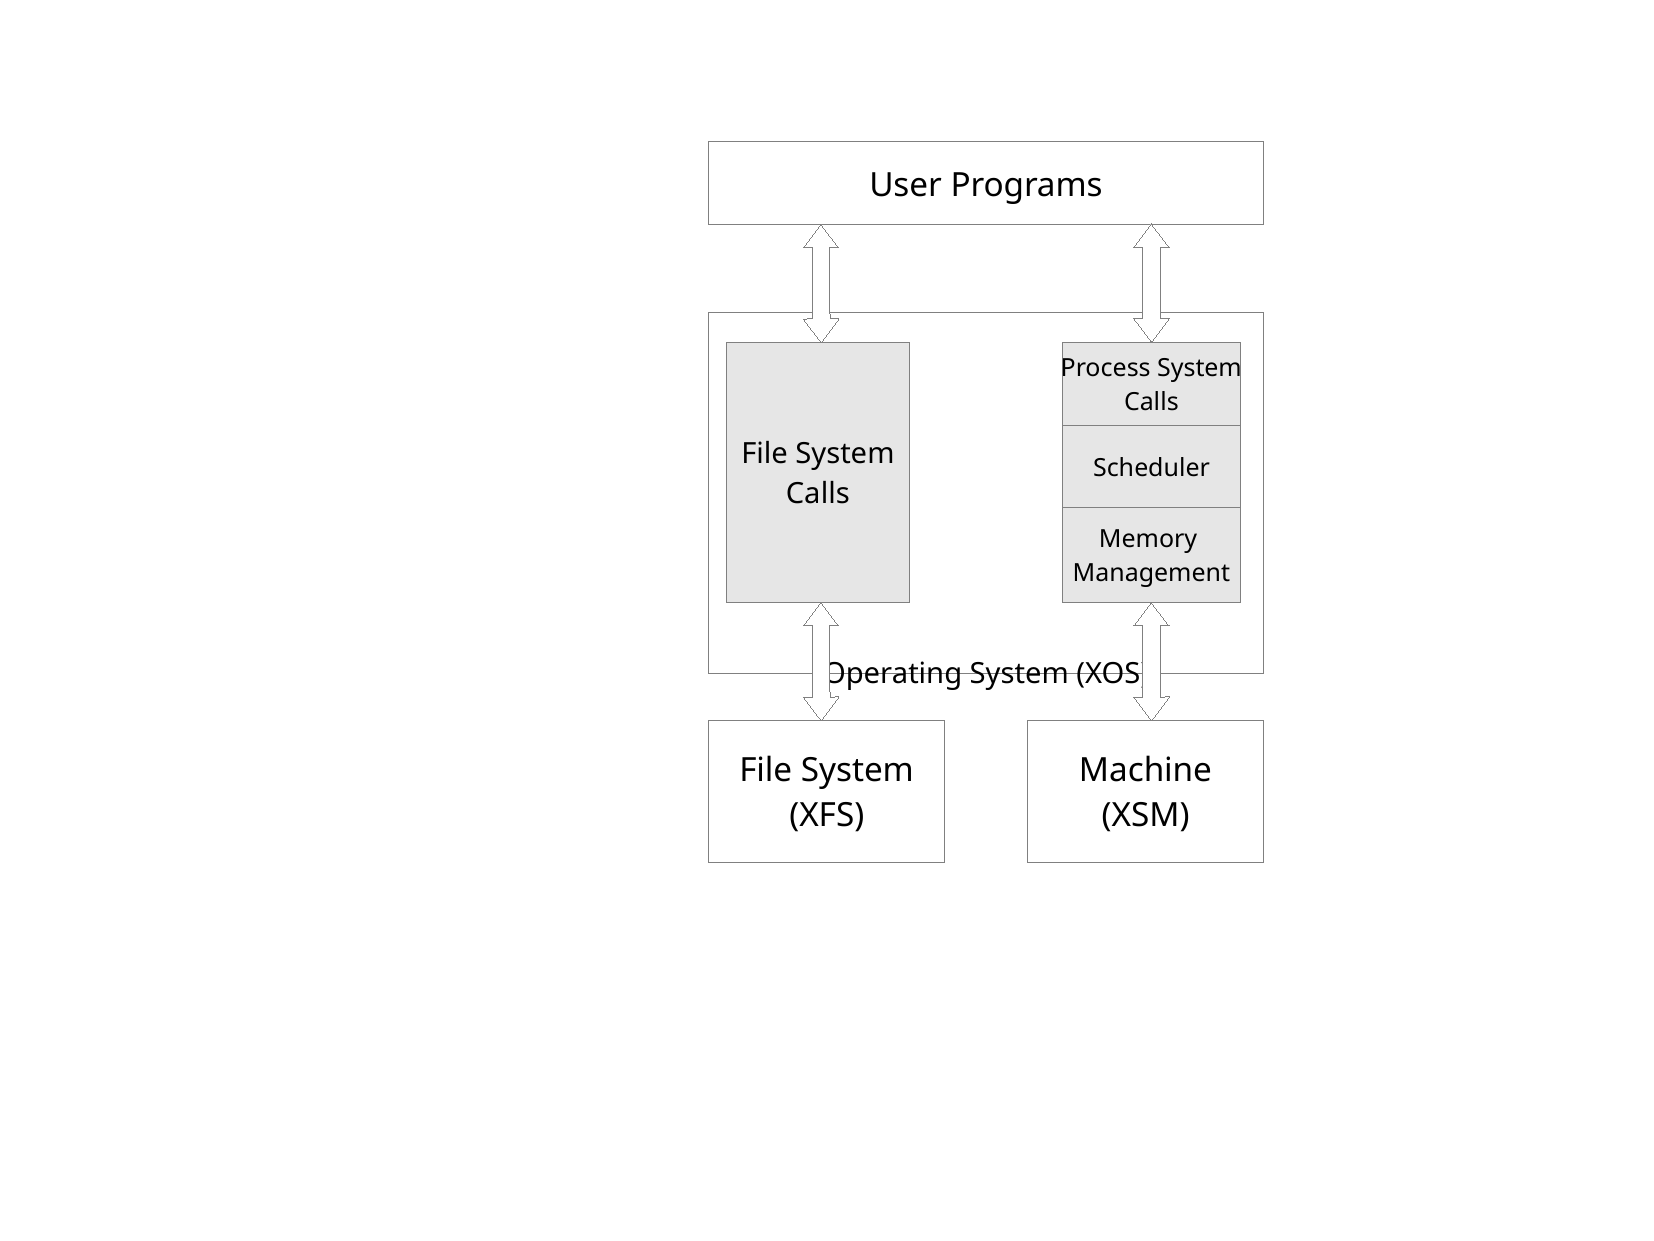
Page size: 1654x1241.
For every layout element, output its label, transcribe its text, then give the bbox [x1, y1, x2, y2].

text_box Memory Management [1062, 507, 1241, 603]
text_box [803, 224, 839, 342]
text_box [1133, 602, 1170, 720]
text_box [1133, 223, 1170, 342]
text_box Scheduler [1062, 425, 1241, 507]
text_box File System Calls [726, 342, 910, 603]
text_box Operating System (XOS) [708, 312, 820, 674]
text_box Process System Calls [1062, 342, 1241, 425]
text_box File System (XFS) [708, 720, 945, 863]
text_box Operating System (XOS) [823, 312, 1150, 674]
text_box Machine (XSM) [1027, 720, 1264, 863]
text_box User Programs [708, 141, 1264, 225]
text_box [803, 602, 839, 720]
text_box Operating System (XOS) [1153, 312, 1264, 674]
